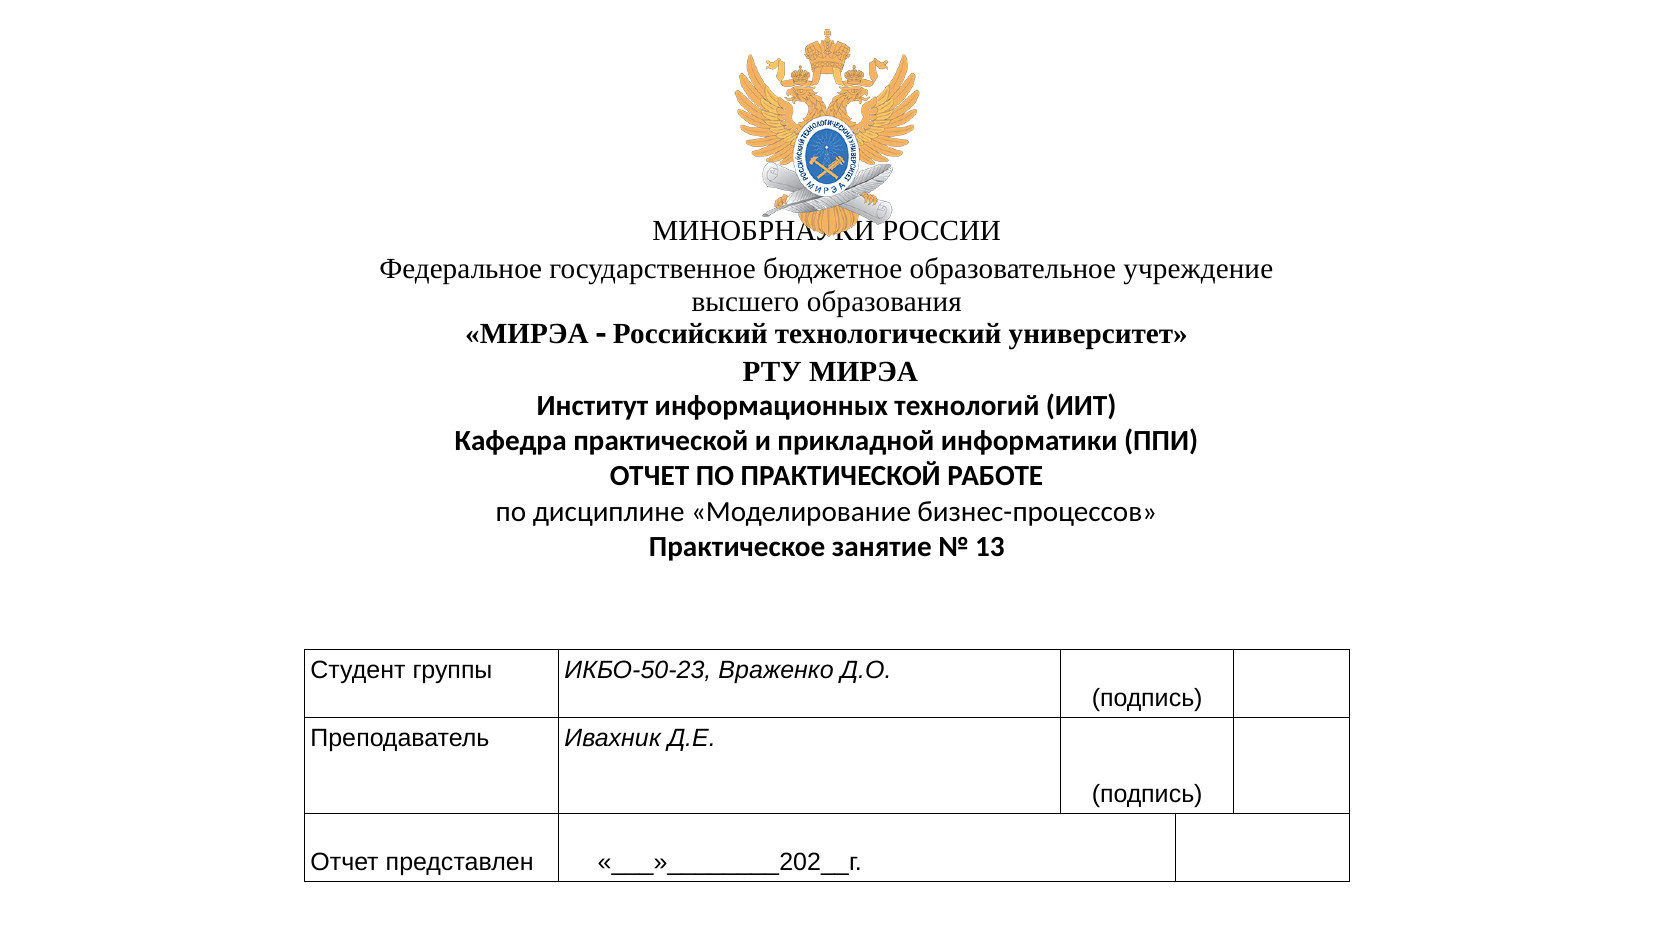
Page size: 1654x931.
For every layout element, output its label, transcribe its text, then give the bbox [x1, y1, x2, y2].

table_header ИКБО-50-23, Враженко Д.О. [559, 650, 1060, 717]
table_header (подпись) [1061, 650, 1233, 717]
table_cell [1234, 718, 1349, 813]
table_header Студент группы [305, 650, 558, 717]
table_header [1234, 650, 1349, 717]
picture [723, 29, 931, 237]
table_cell Ивахник Д.Е. [559, 718, 1060, 813]
table_cell Преподаватель [305, 718, 558, 813]
table_cell [1176, 814, 1349, 881]
table_cell Отчет представлен [305, 814, 558, 881]
table_cell (подпись) [1061, 718, 1233, 813]
table_cell «___»________202__г. [559, 814, 1175, 881]
text_box МИНОБРНАУКИ РОССИИ Федеральное государственное бюджетное образовательное учреждение высшего образования «МИРЭА  Российский технологический университет» РТУ МИРЭА Институт информационных технологий (ИИТ) Кафедра практической и прикладной информатики (ППИ) ОТЧЕТ ПО ПРАКТИЧЕСКОЙ РАБОТЕ по дисциплине «Моделирование бизнес-процессов» Практическое занятие № 13 [301, 54, 1352, 925]
